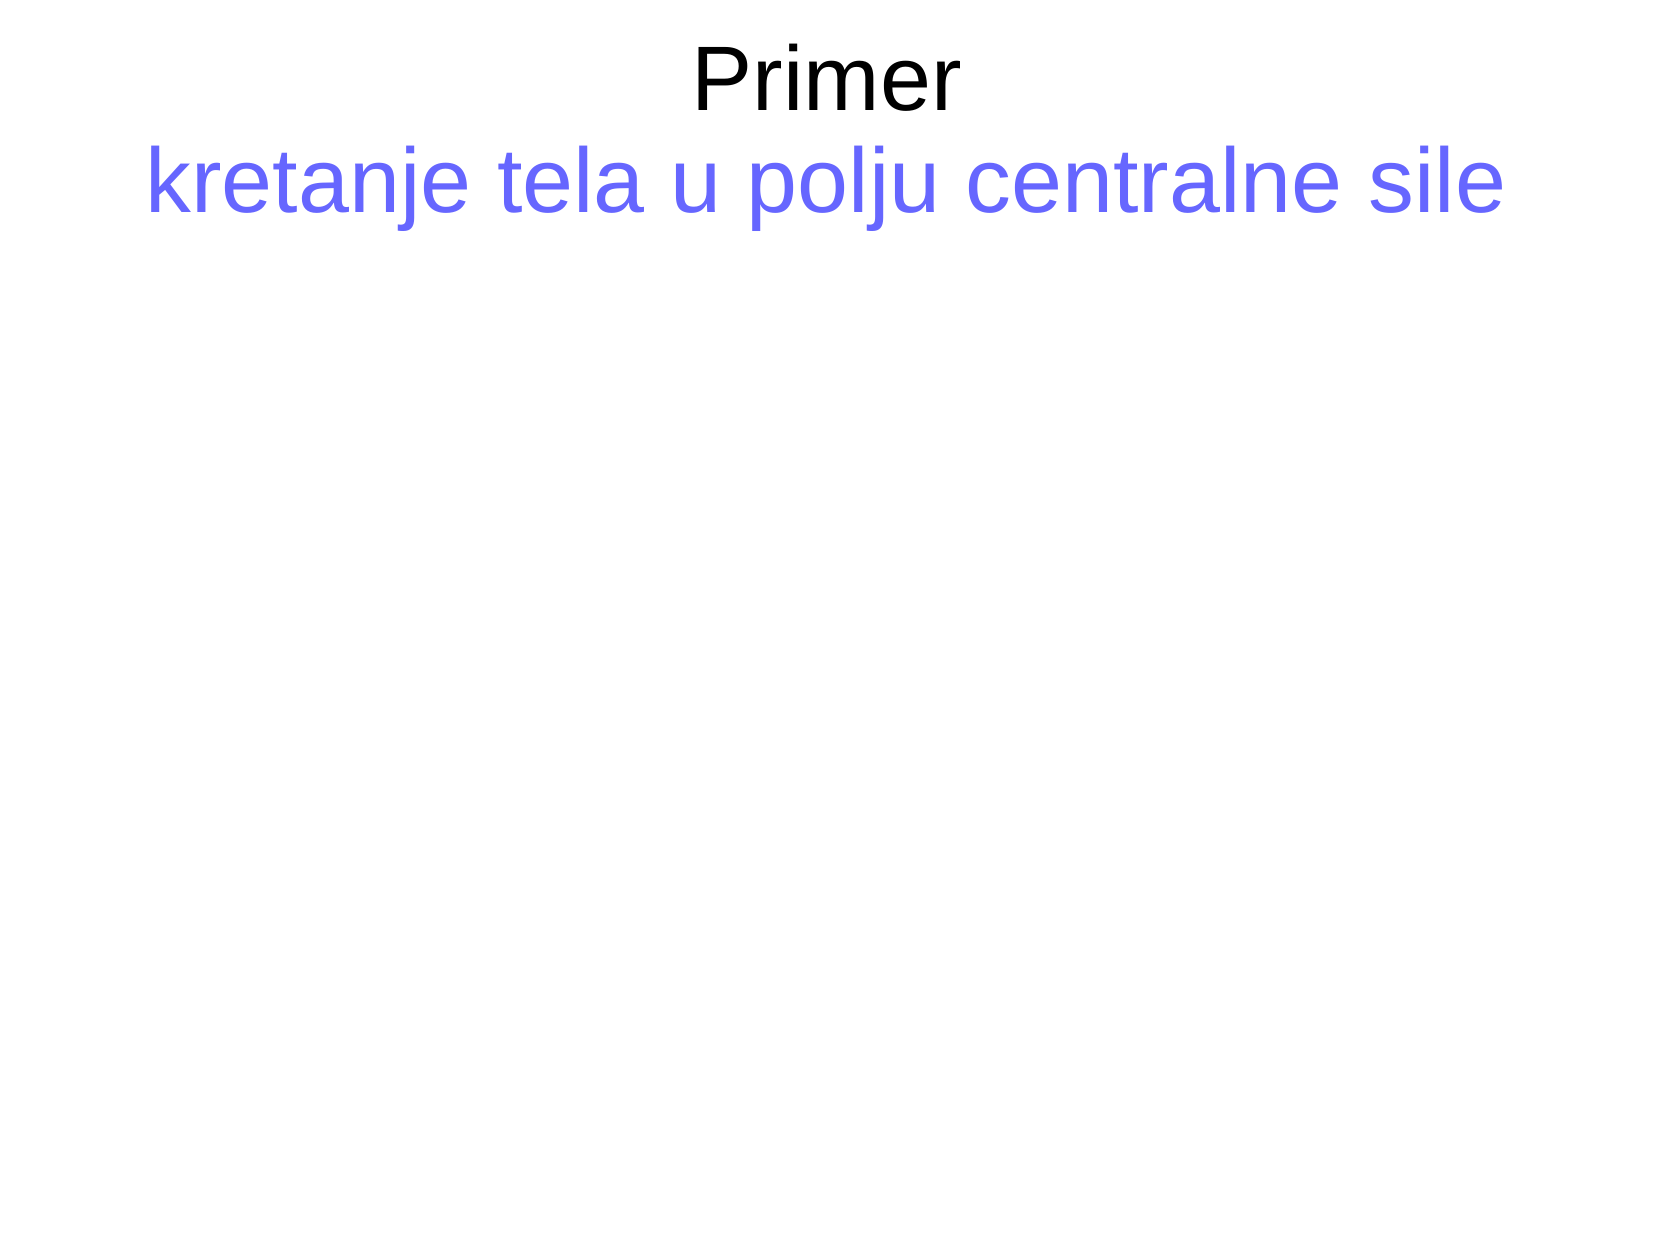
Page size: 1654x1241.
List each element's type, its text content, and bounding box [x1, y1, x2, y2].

title Primer kretanje tela u polju centralne sile [82, 27, 1571, 233]
